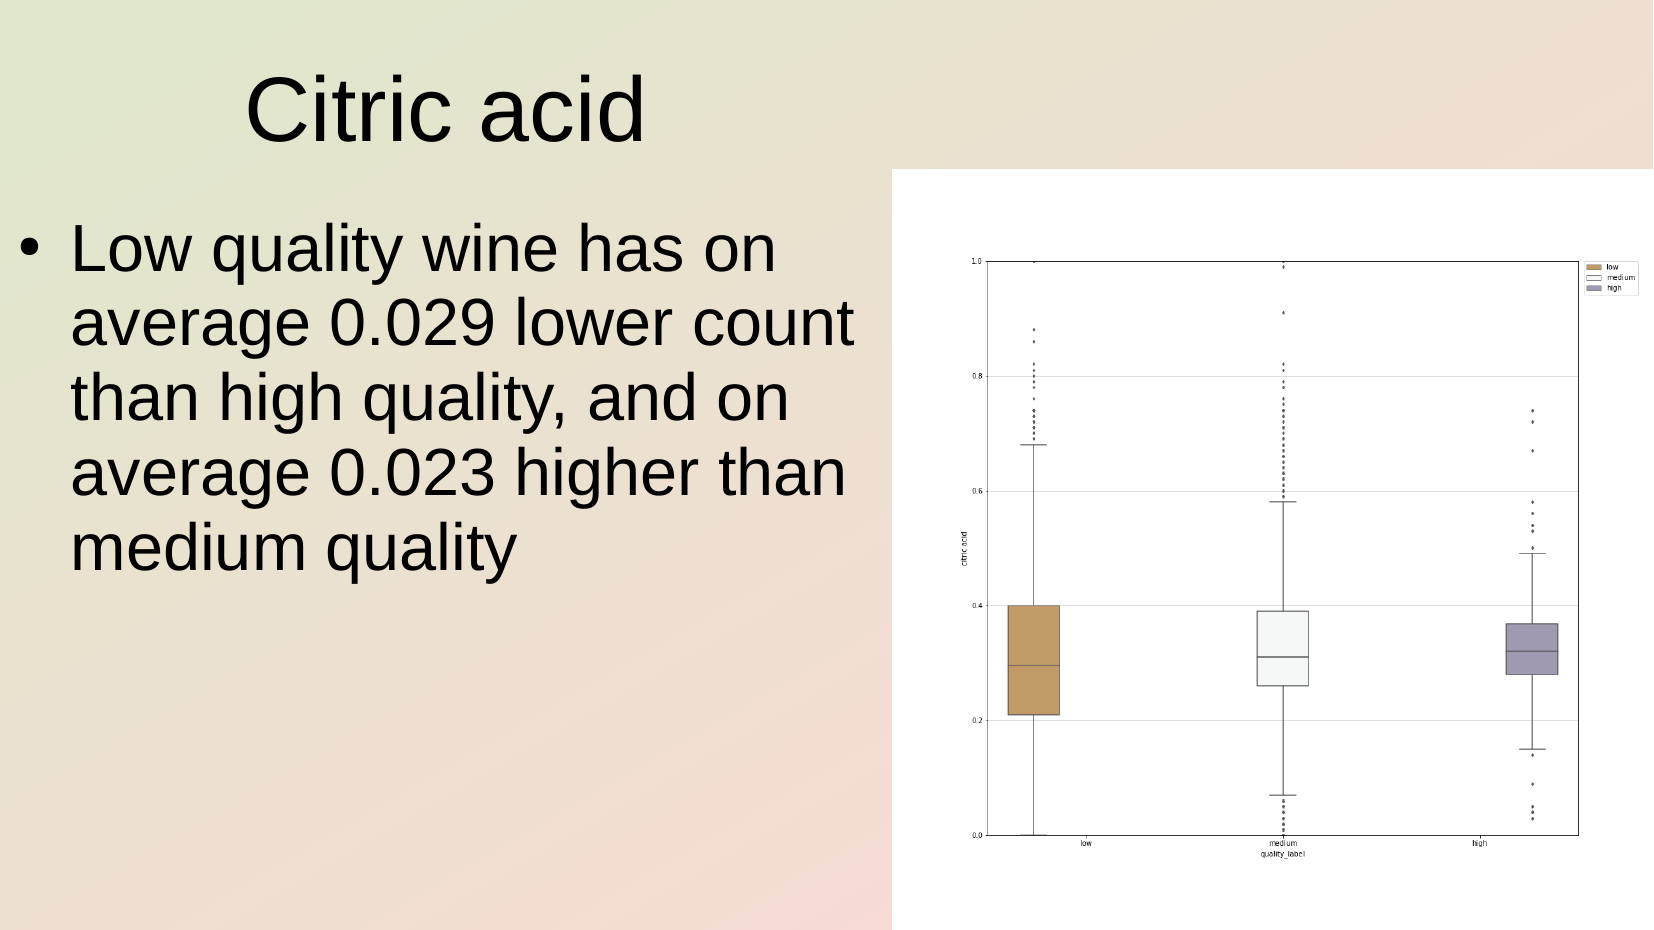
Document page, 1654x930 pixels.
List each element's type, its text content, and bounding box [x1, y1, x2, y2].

picture [892, 169, 1653, 930]
list Low quality wine has on average 0.029 lower count than high quality, and on average 0.023 higher than medium quality [0, 210, 892, 751]
title Citric acid [0, 32, 893, 188]
